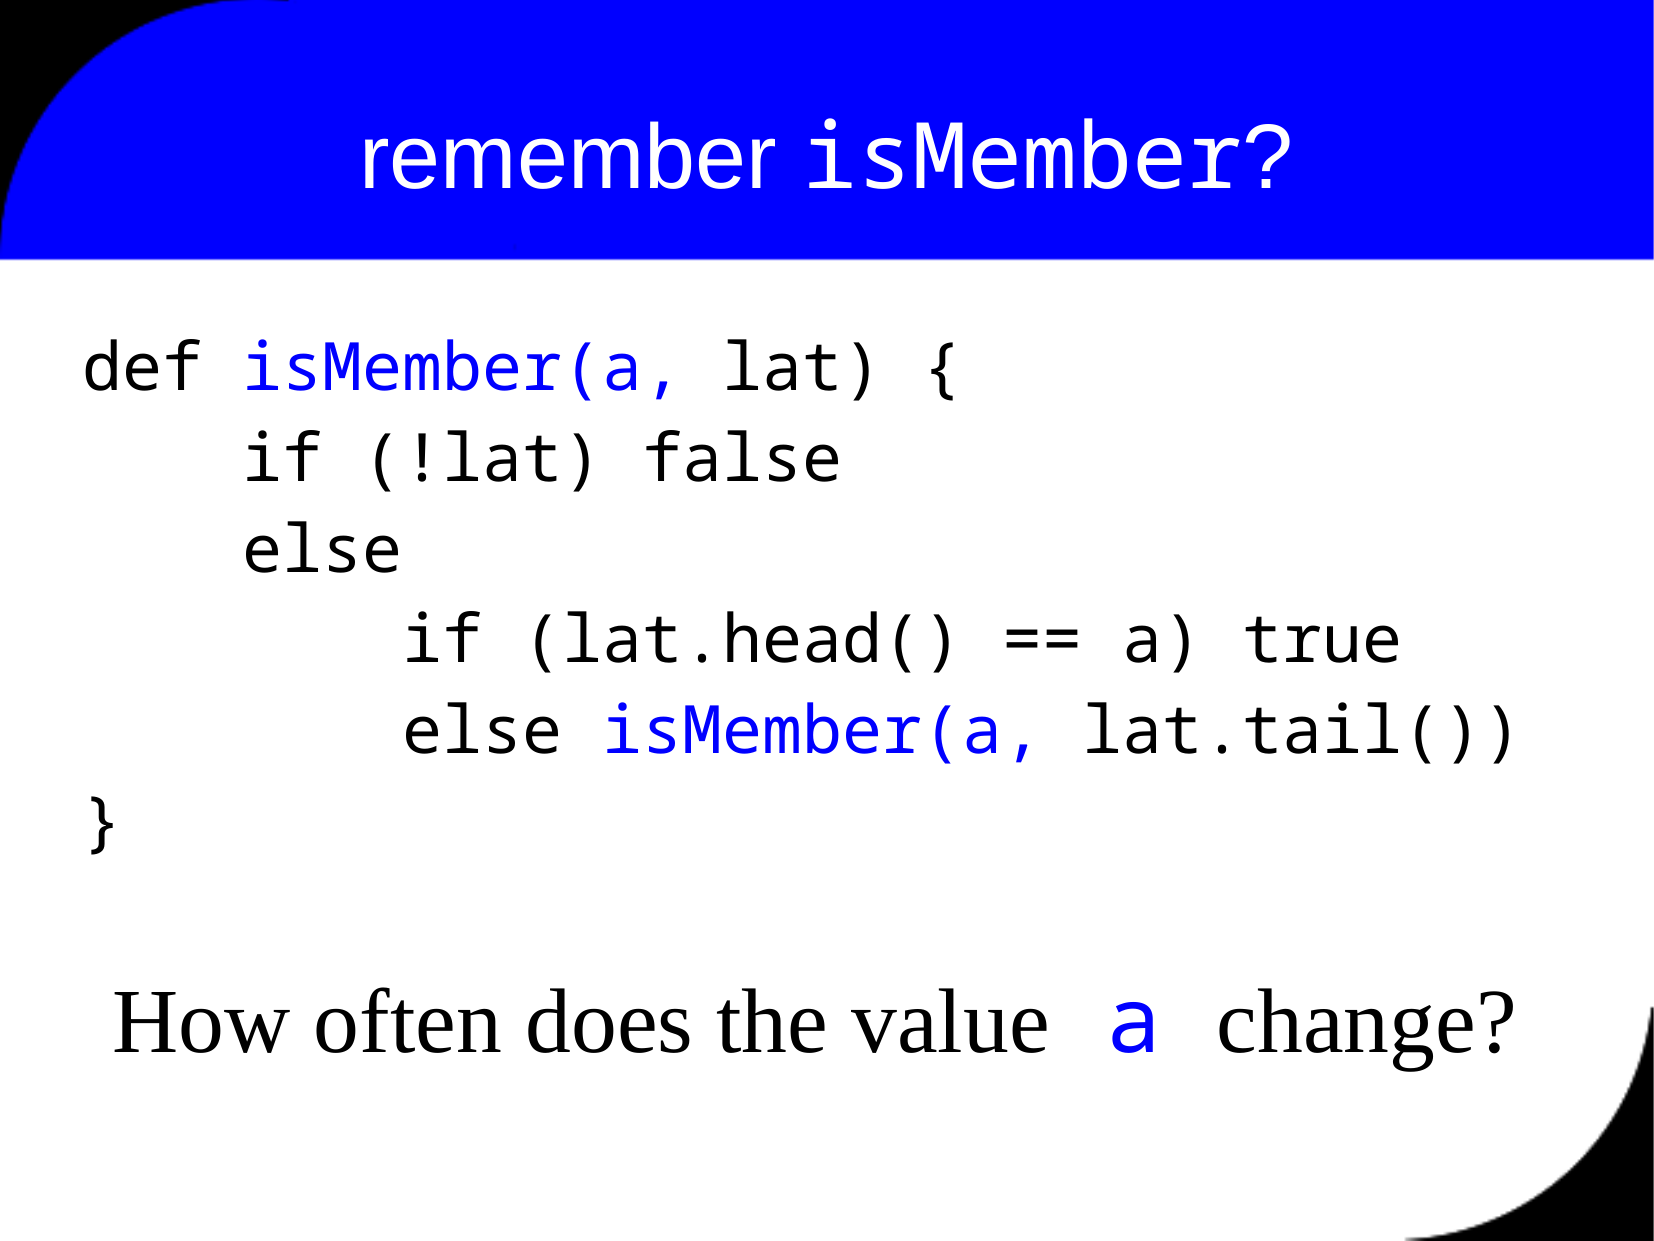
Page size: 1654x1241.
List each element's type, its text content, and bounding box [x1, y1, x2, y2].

picture [0, 0, 1654, 1241]
subtitle def isMember(a, lat) { if (!lat) false else if (lat.head() == a) true else isMember(a, lat.tail()) } How often does the value a change? [82, 297, 1571, 1102]
title remember isMember? [82, 56, 1571, 250]
